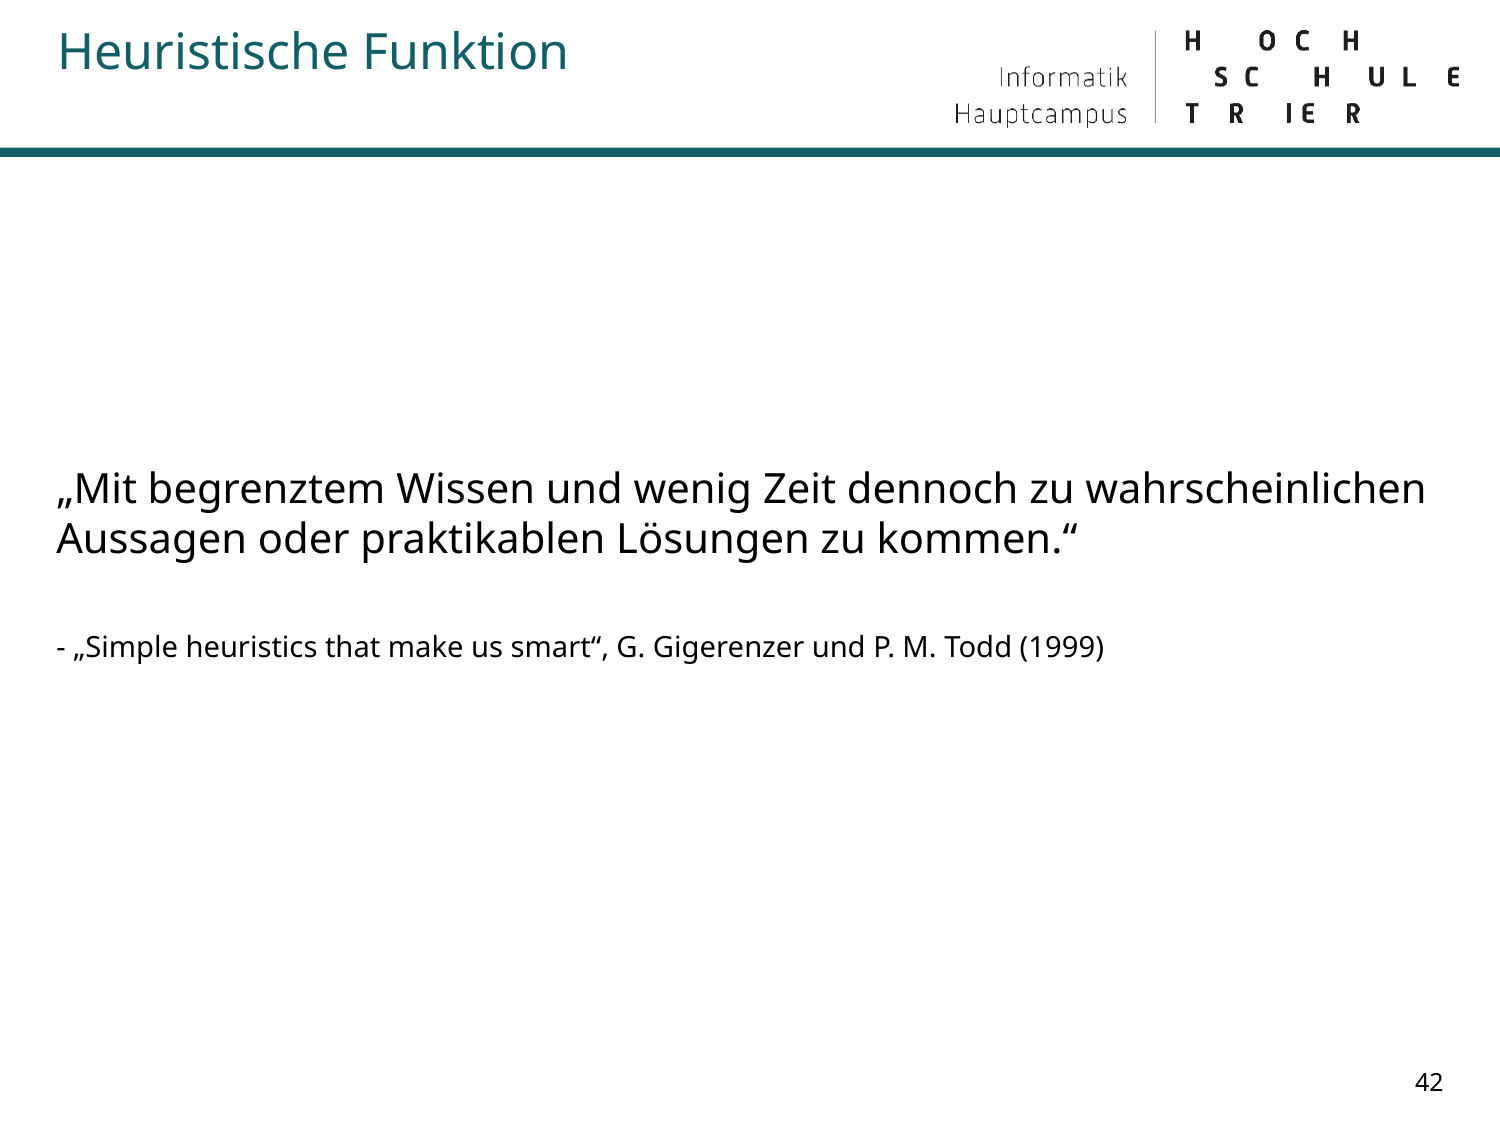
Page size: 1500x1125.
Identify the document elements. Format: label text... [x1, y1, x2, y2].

text_box „Mit begrenztem Wissen und wenig Zeit dennoch zu wahrscheinlichen Aussagen oder praktikablen Lösungen zu kommen.“ - „Simple heuristics that make us smart“, G. Gigerenzer und P. M. Todd (1999) [41, 471, 1459, 654]
picture [956, 30, 1459, 128]
title Heuristische Funktion [42, 12, 940, 131]
slide_number <Foliennummer> [1222, 1058, 1459, 1106]
